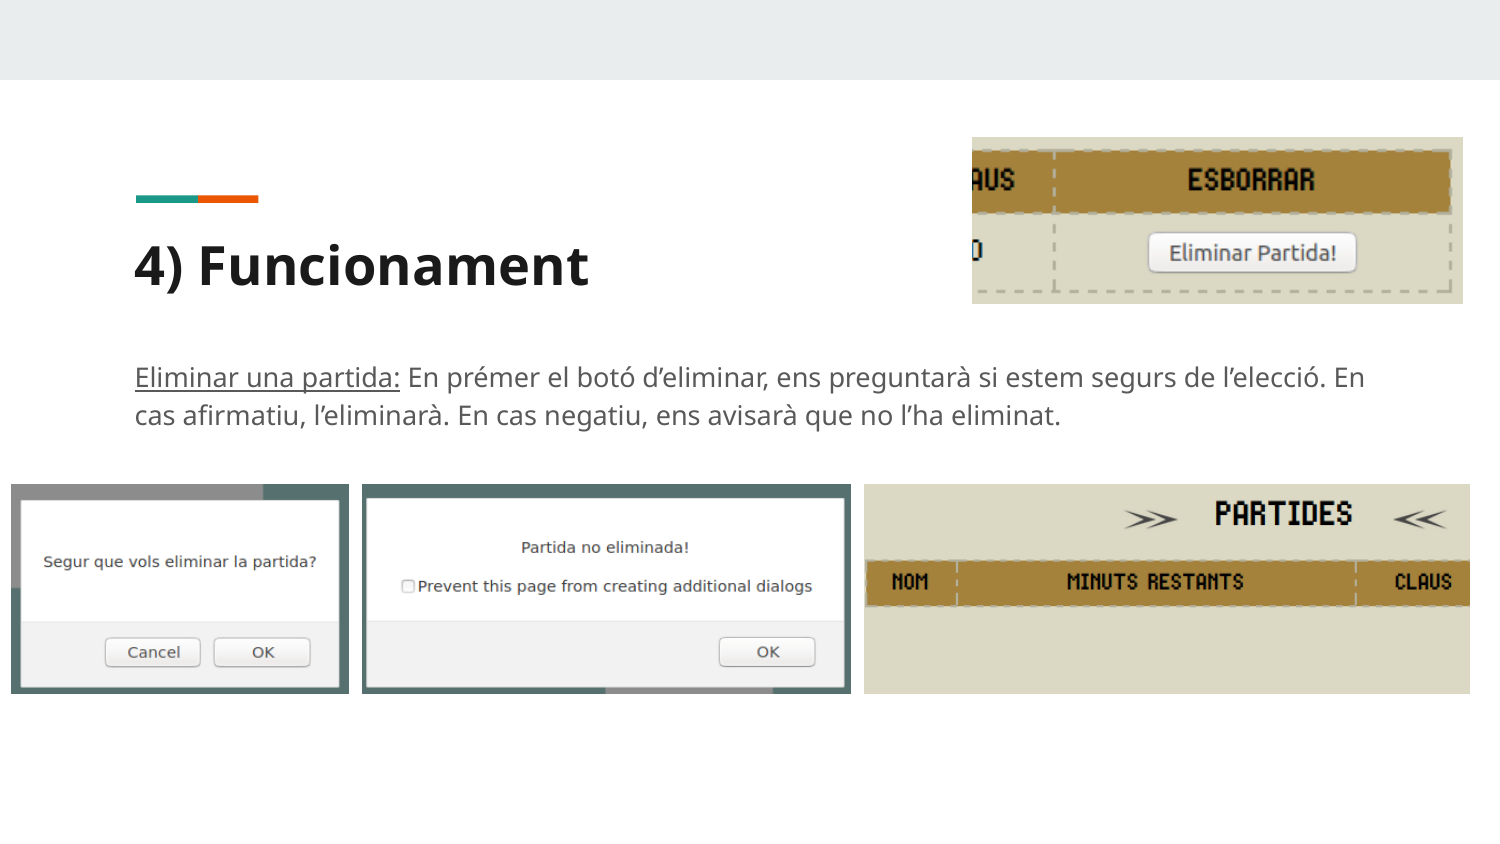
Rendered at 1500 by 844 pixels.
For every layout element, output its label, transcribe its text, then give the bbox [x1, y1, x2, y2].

picture [972, 137, 1463, 305]
picture [362, 484, 851, 694]
title 4) Funcionament [119, 216, 972, 305]
picture [11, 484, 349, 694]
picture [864, 484, 1470, 694]
list Eliminar una partida: En prémer el botó d’eliminar, ens preguntarà si estem segurs de l’elecció. En cas afirmatiu, l’eliminarà. En cas negatiu, ens avisarà que no l’ha eliminat. [119, 341, 1381, 442]
